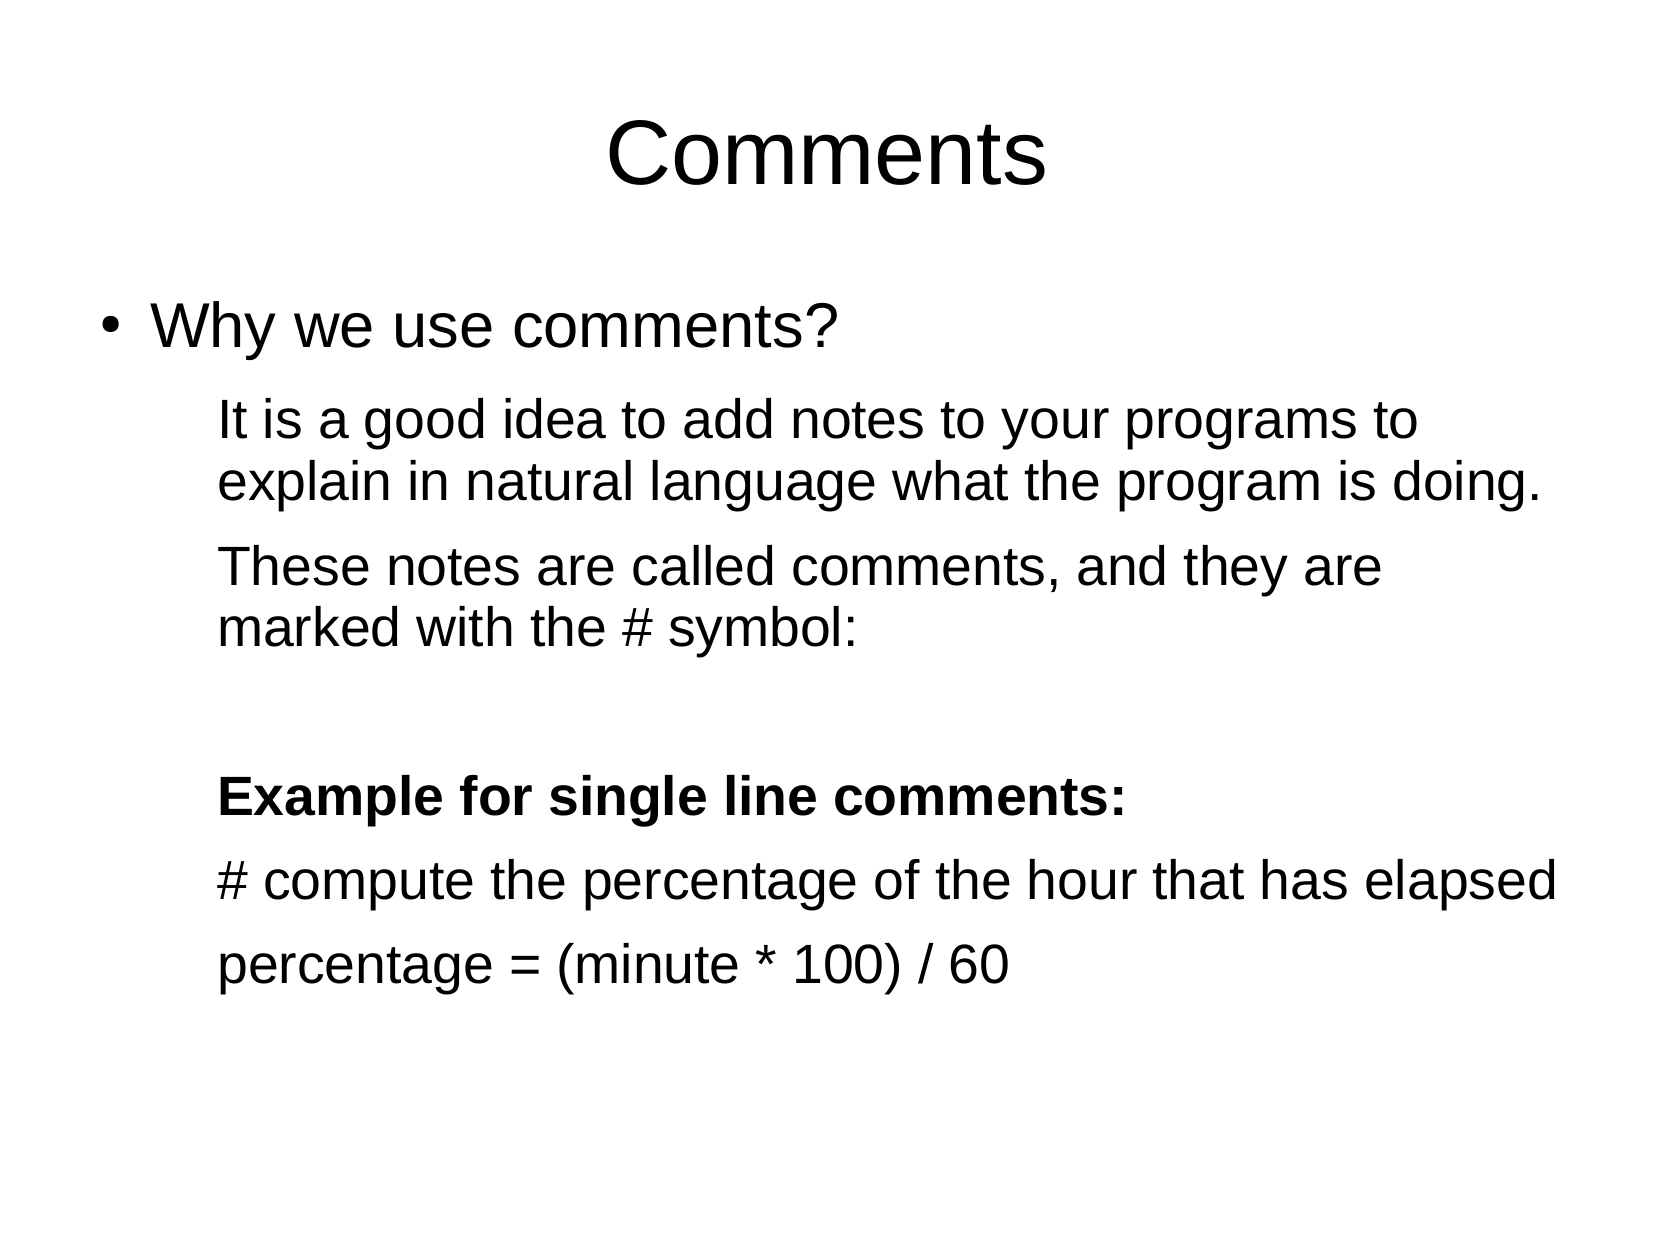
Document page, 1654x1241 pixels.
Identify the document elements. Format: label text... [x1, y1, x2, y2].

title Comments [82, 49, 1571, 257]
list Why we use comments? It is a good idea to add notes to your programs to explain in natural language what the program is doing. These notes are called comments, and they are marked with the # symbol: Example for single line comments: # compute the percentage of the hour that has elapsed percentage = (minute * 100) / 60 [82, 290, 1571, 1010]
